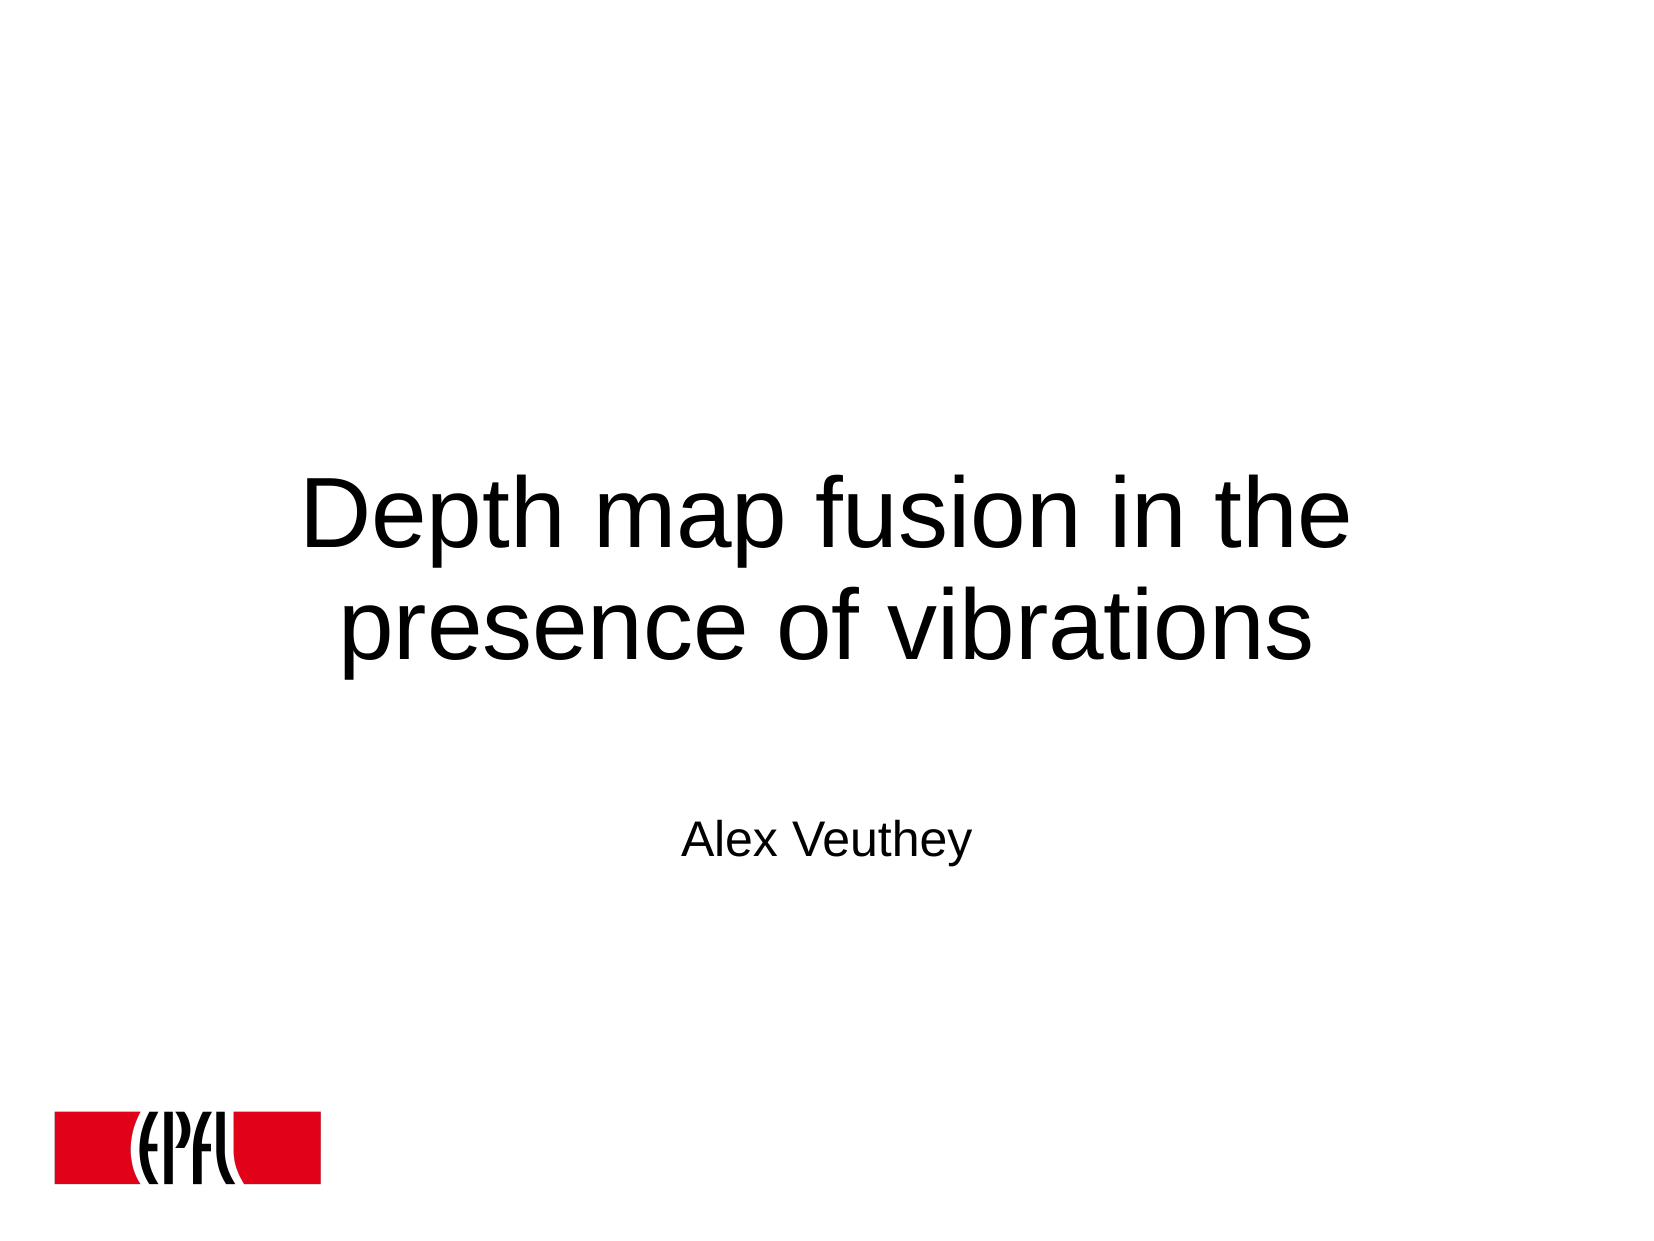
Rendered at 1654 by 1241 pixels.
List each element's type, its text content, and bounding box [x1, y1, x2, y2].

picture [47, 1105, 328, 1193]
subtitle Depth map fusion in the presence of vibrations Alex Veuthey [82, 290, 1571, 1109]
